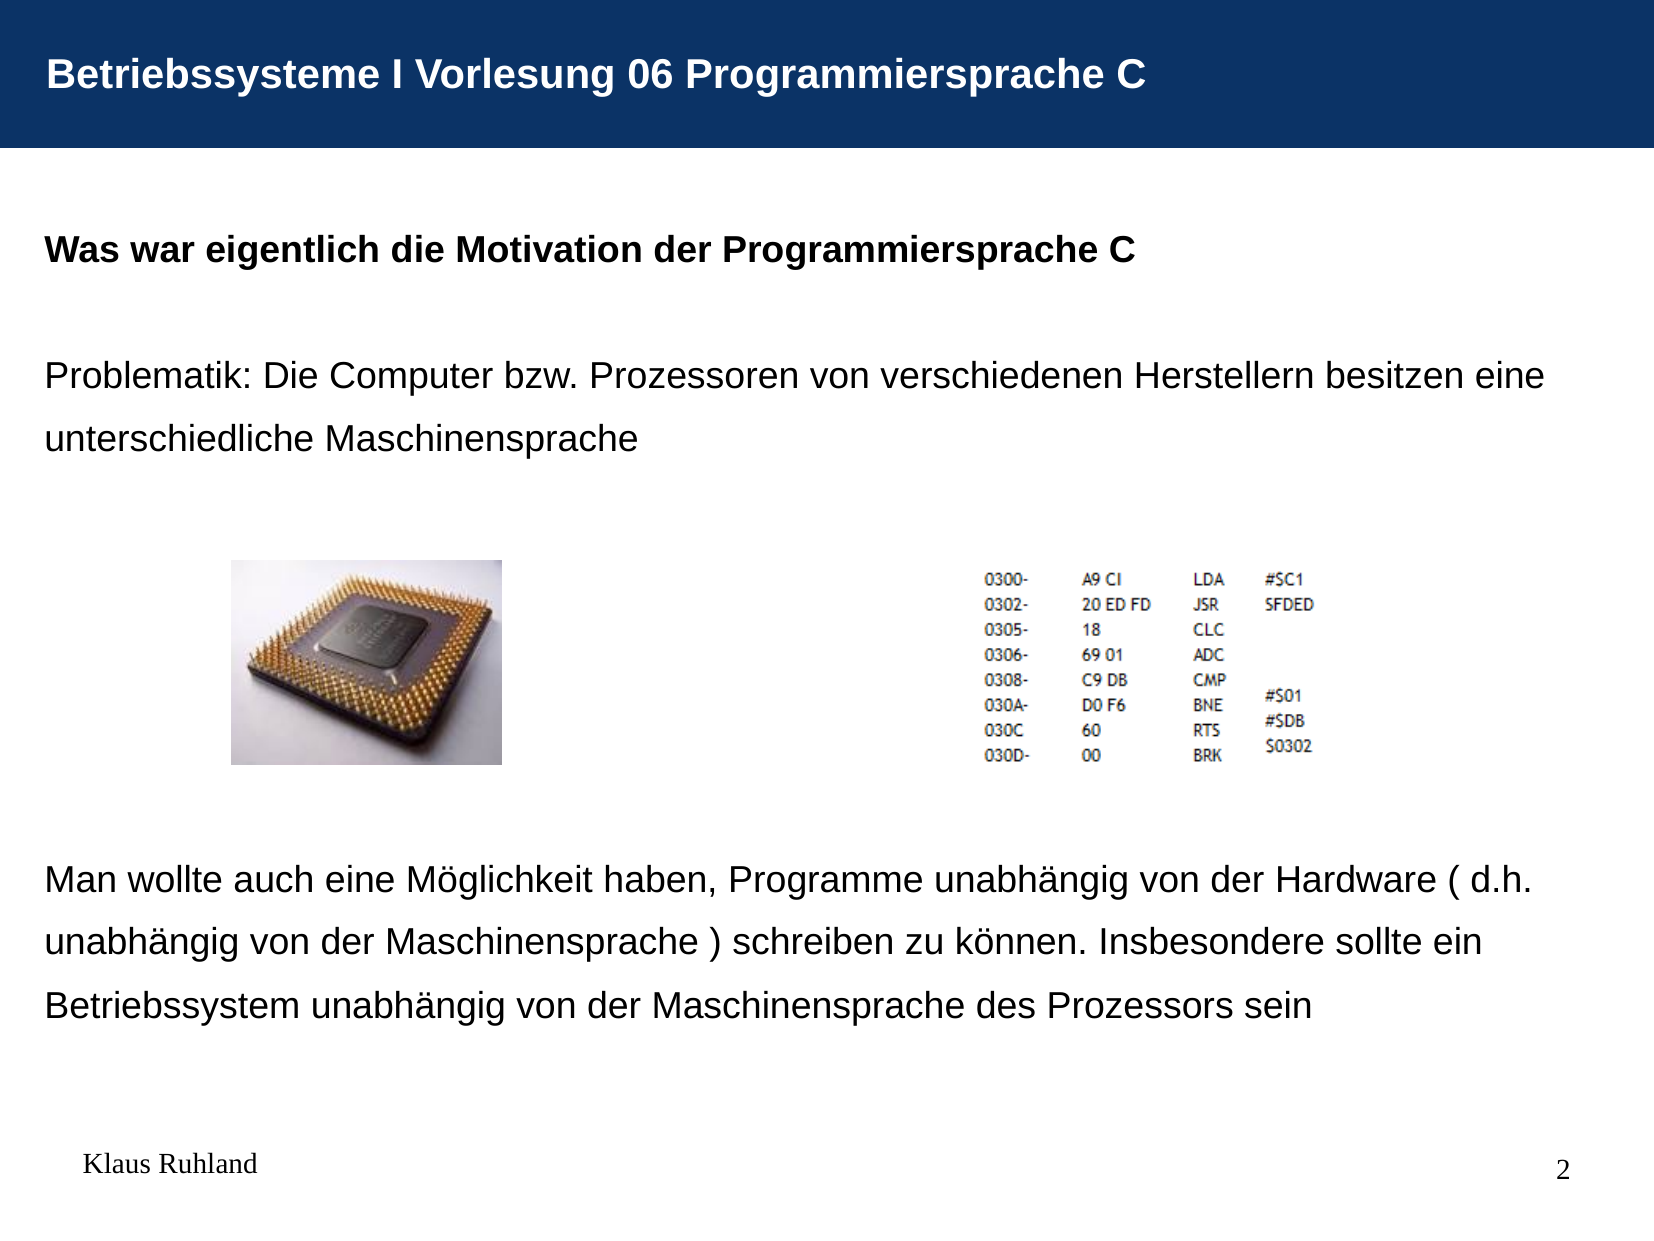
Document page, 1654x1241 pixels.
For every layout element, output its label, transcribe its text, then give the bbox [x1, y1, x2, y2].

picture [974, 559, 1333, 768]
picture [231, 560, 502, 765]
text_box Was war eigentlich die Motivation der Programmiersprache C Problematik: Die Computer bzw. Prozessoren von verschiedenen Herstellern besitzen eine unterschiedliche Maschinensprache Man wollte auch eine Möglichkeit haben, Programme unabhängig von der Hardware ( d.h. unabhängig von der Maschinensprache ) schreiben zu können. Insbesondere sollte ein Betriebssystem unabhängig von der Maschinensprache des Prozessors sein [29, 200, 1565, 1097]
